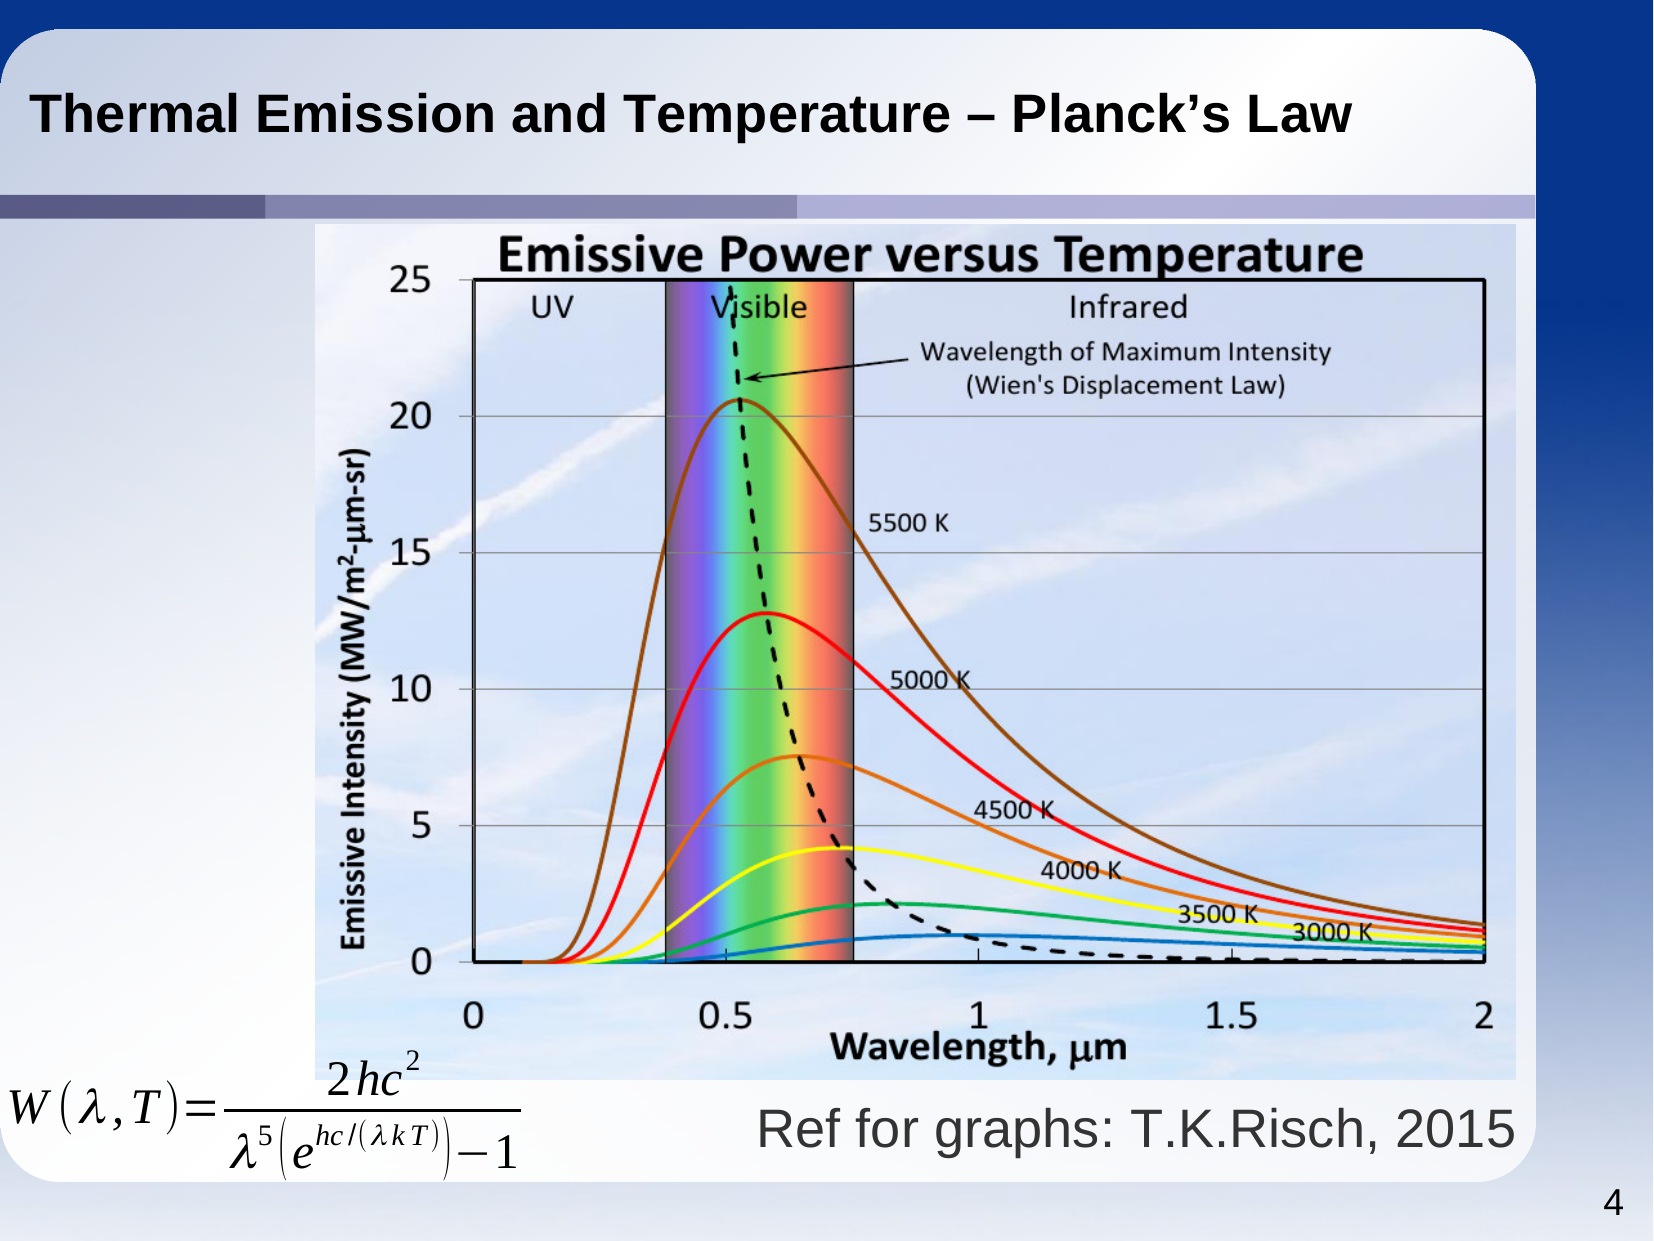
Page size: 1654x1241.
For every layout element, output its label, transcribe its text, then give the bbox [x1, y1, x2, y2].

chart [0, 1043, 531, 1184]
title Thermal Emission and Temperature – Planck’s Law [29, 49, 1506, 178]
picture [315, 224, 1516, 1081]
picture [0, 0, 1654, 1241]
list Ref for graphs: T.K.Risch, 2015 [615, 1098, 1591, 1171]
